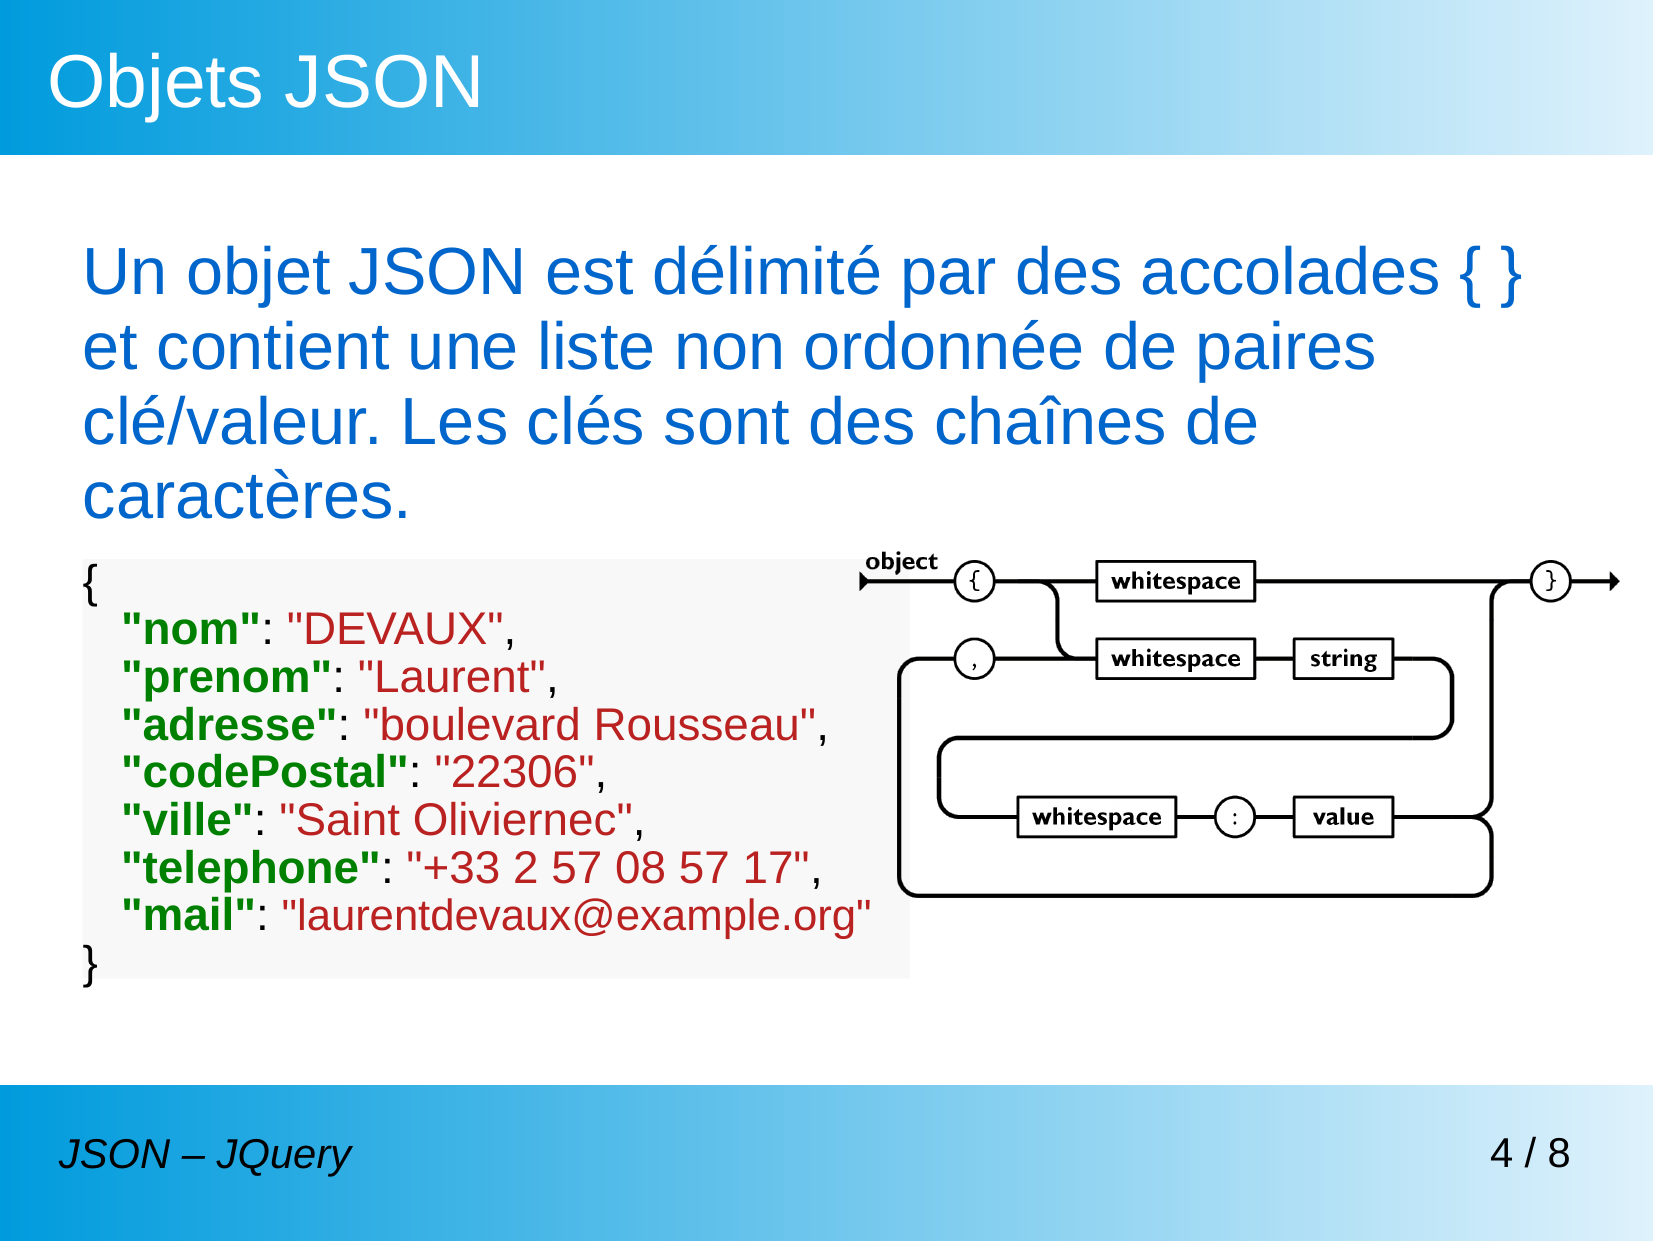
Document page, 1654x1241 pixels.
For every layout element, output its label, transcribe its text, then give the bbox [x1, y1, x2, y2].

list Un objet JSON est délimité par des accolades { } et contient une liste non ordonnée de paires clé/valeur. Les clés sont des chaînes de caractères. [82, 234, 1571, 546]
list { "nom": "DEVAUX", "prenom": "Laurent", "adresse": "boulevard Rousseau", "codePostal": "22306", "ville": "Saint Oliviernec", "telephone": "+33 2 57 08 57 17", "mail": "laurentdevaux@example.org" } [82, 559, 910, 979]
title Objets JSON [47, 28, 1536, 134]
picture [852, 539, 1620, 898]
picture [137, 1086, 142, 1240]
